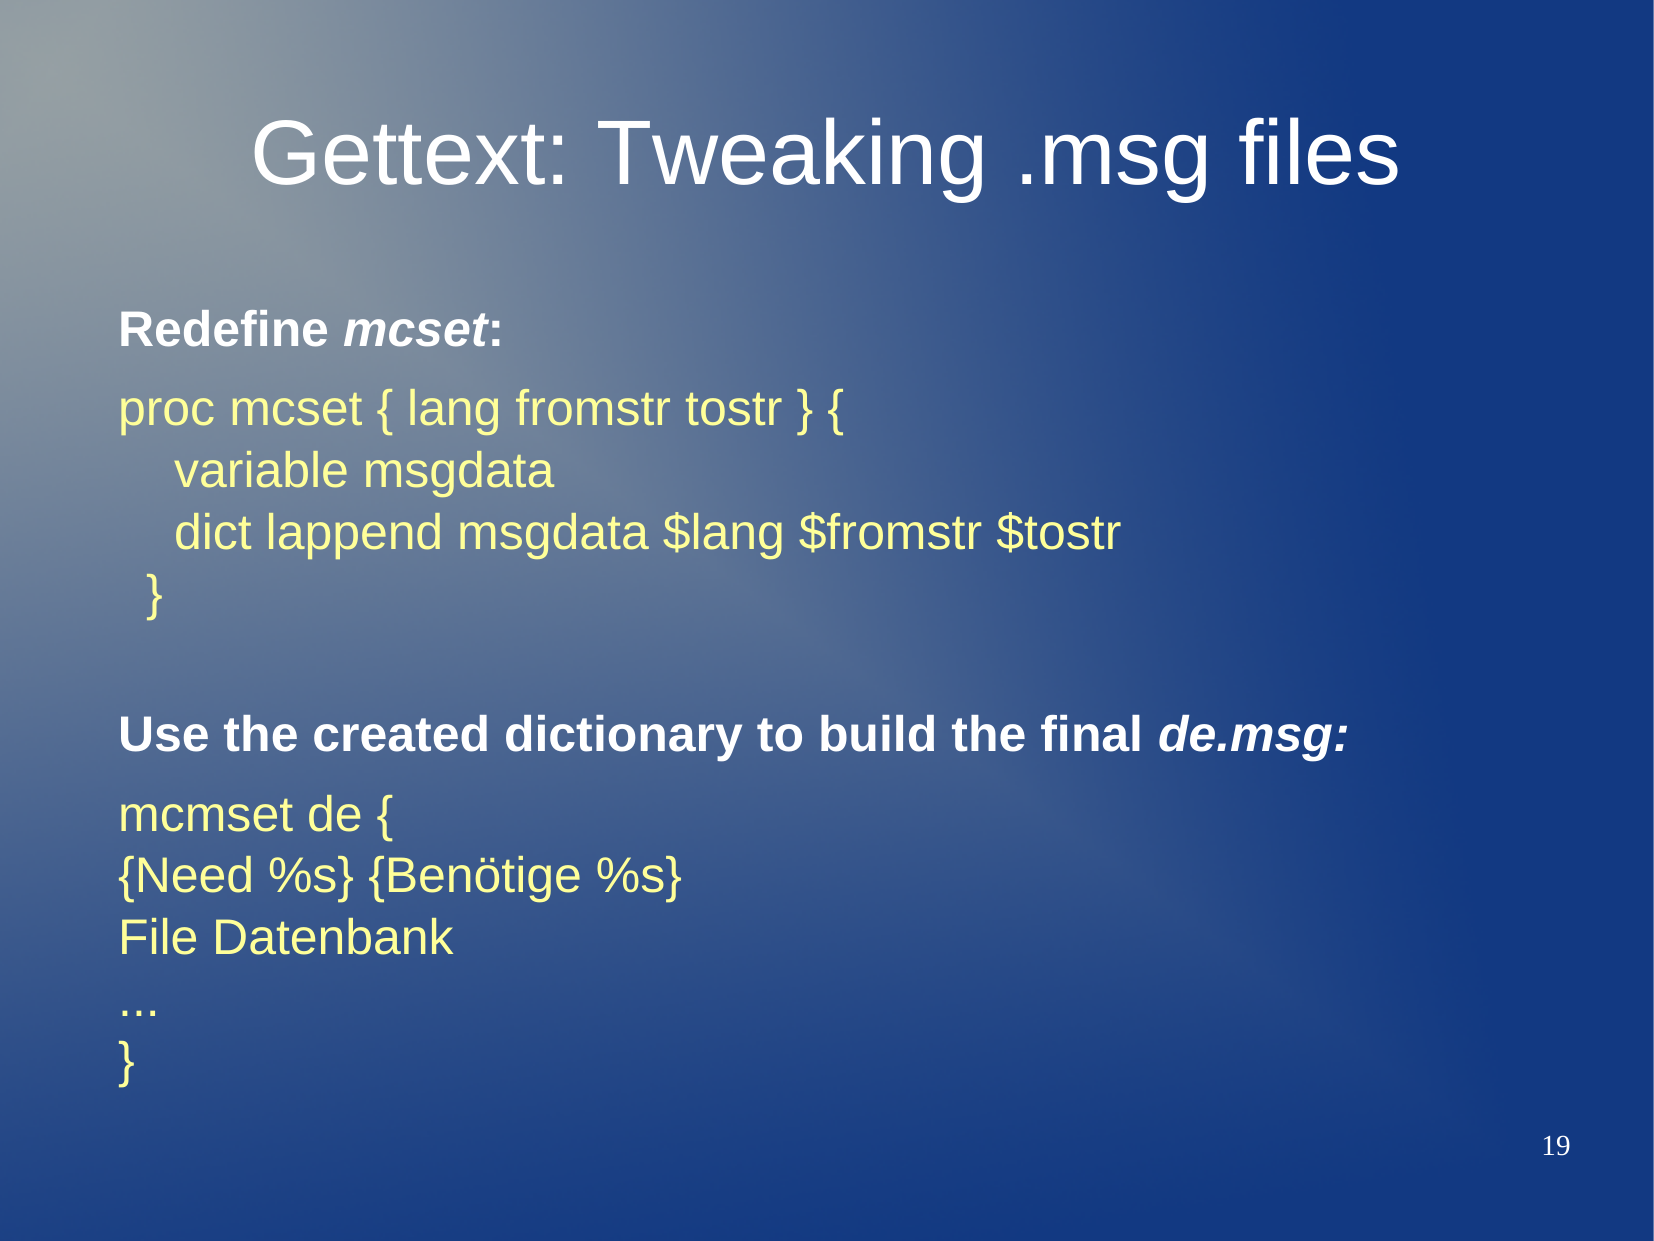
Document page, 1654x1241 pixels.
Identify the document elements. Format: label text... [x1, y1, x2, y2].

title Gettext: Tweaking .msg files [82, 49, 1571, 257]
text_box Redefine mcset: proc mcset { lang fromstr tostr } { variable msgdata dict lappend msgdata $lang $fromstr $tostr } Use the created dictionary to build the final de.msg: mcmset de { {Need %s} {Benötige %s} File Datenbank ... } [118, 301, 1477, 1090]
picture [0, 0, 1654, 1241]
